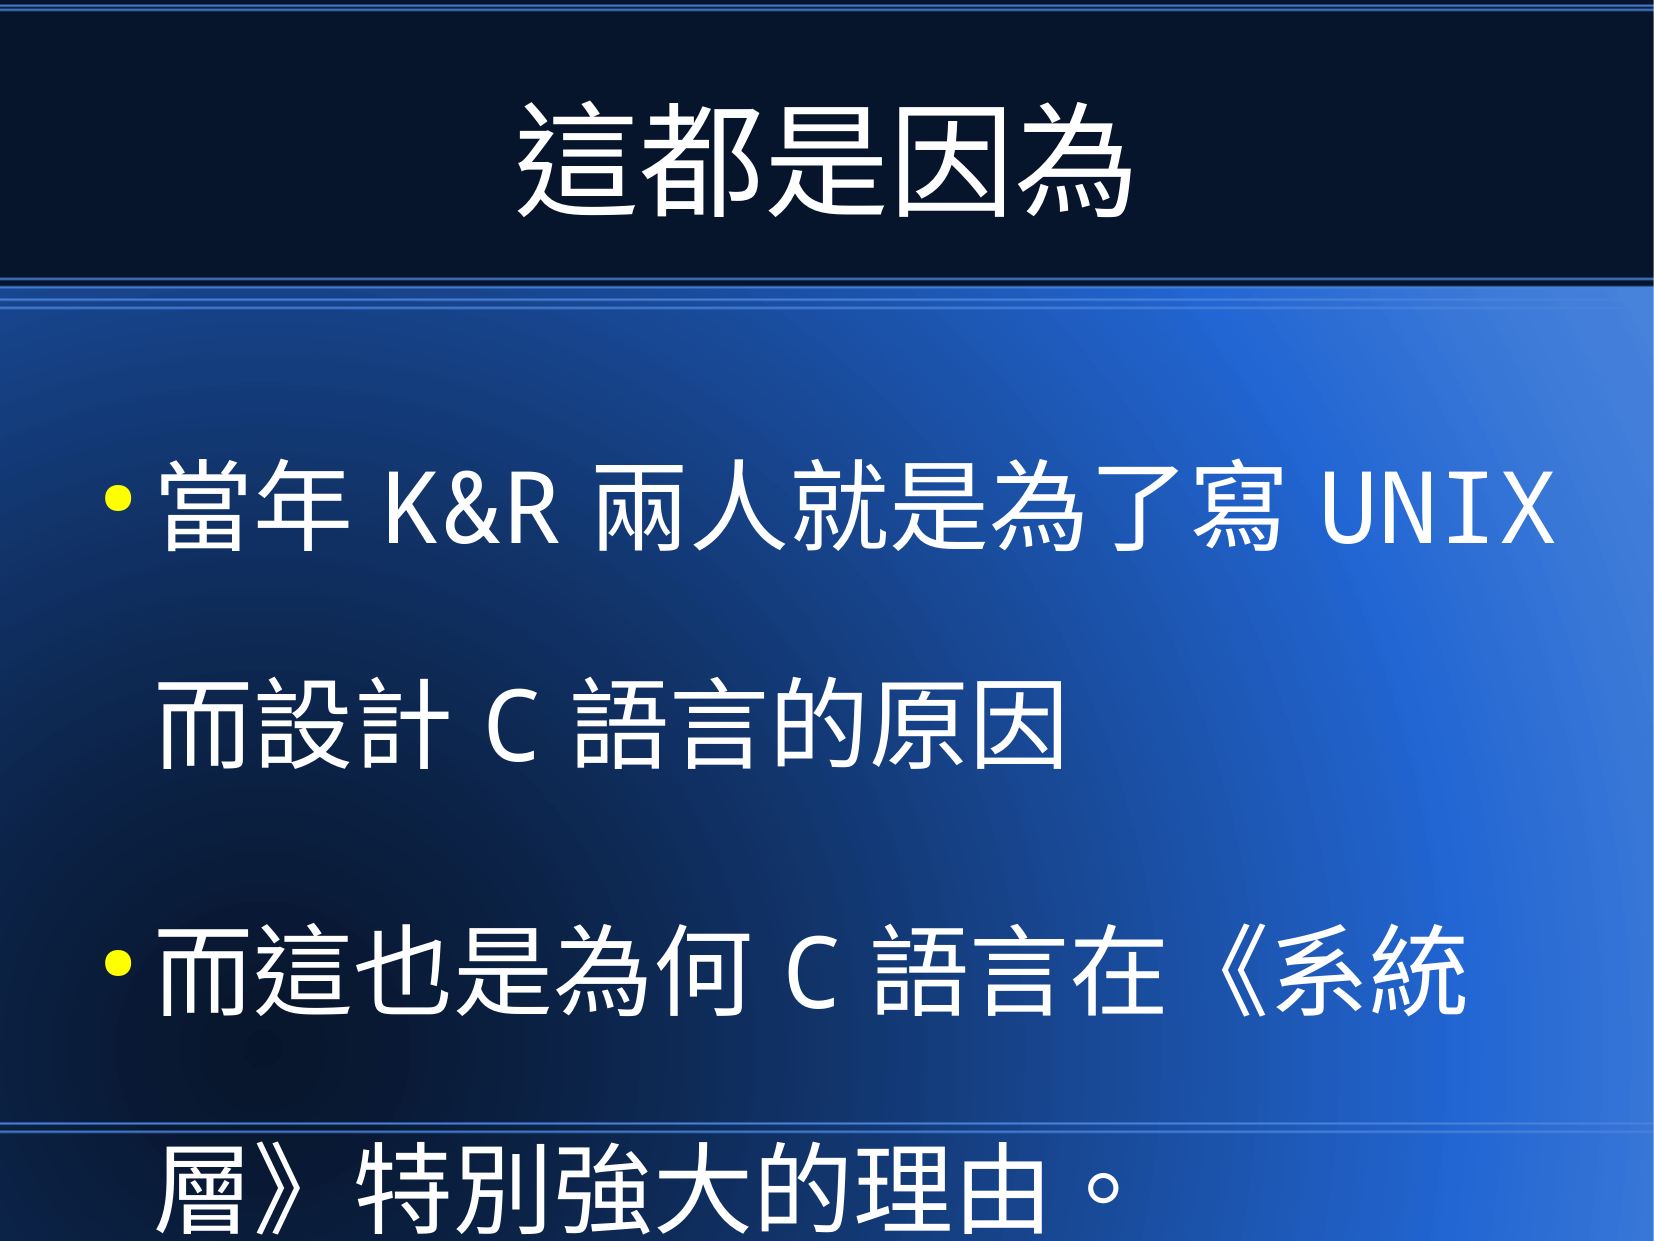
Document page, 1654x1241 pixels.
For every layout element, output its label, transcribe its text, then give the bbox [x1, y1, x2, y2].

list 當年K&R兩人就是為了寫UNIX而設計C語言的原因 而這也是為何C語言在《系統層》特別強大的理由。 [82, 355, 1571, 1241]
title 這都是因為 [82, 49, 1571, 257]
picture [0, 0, 1654, 1241]
